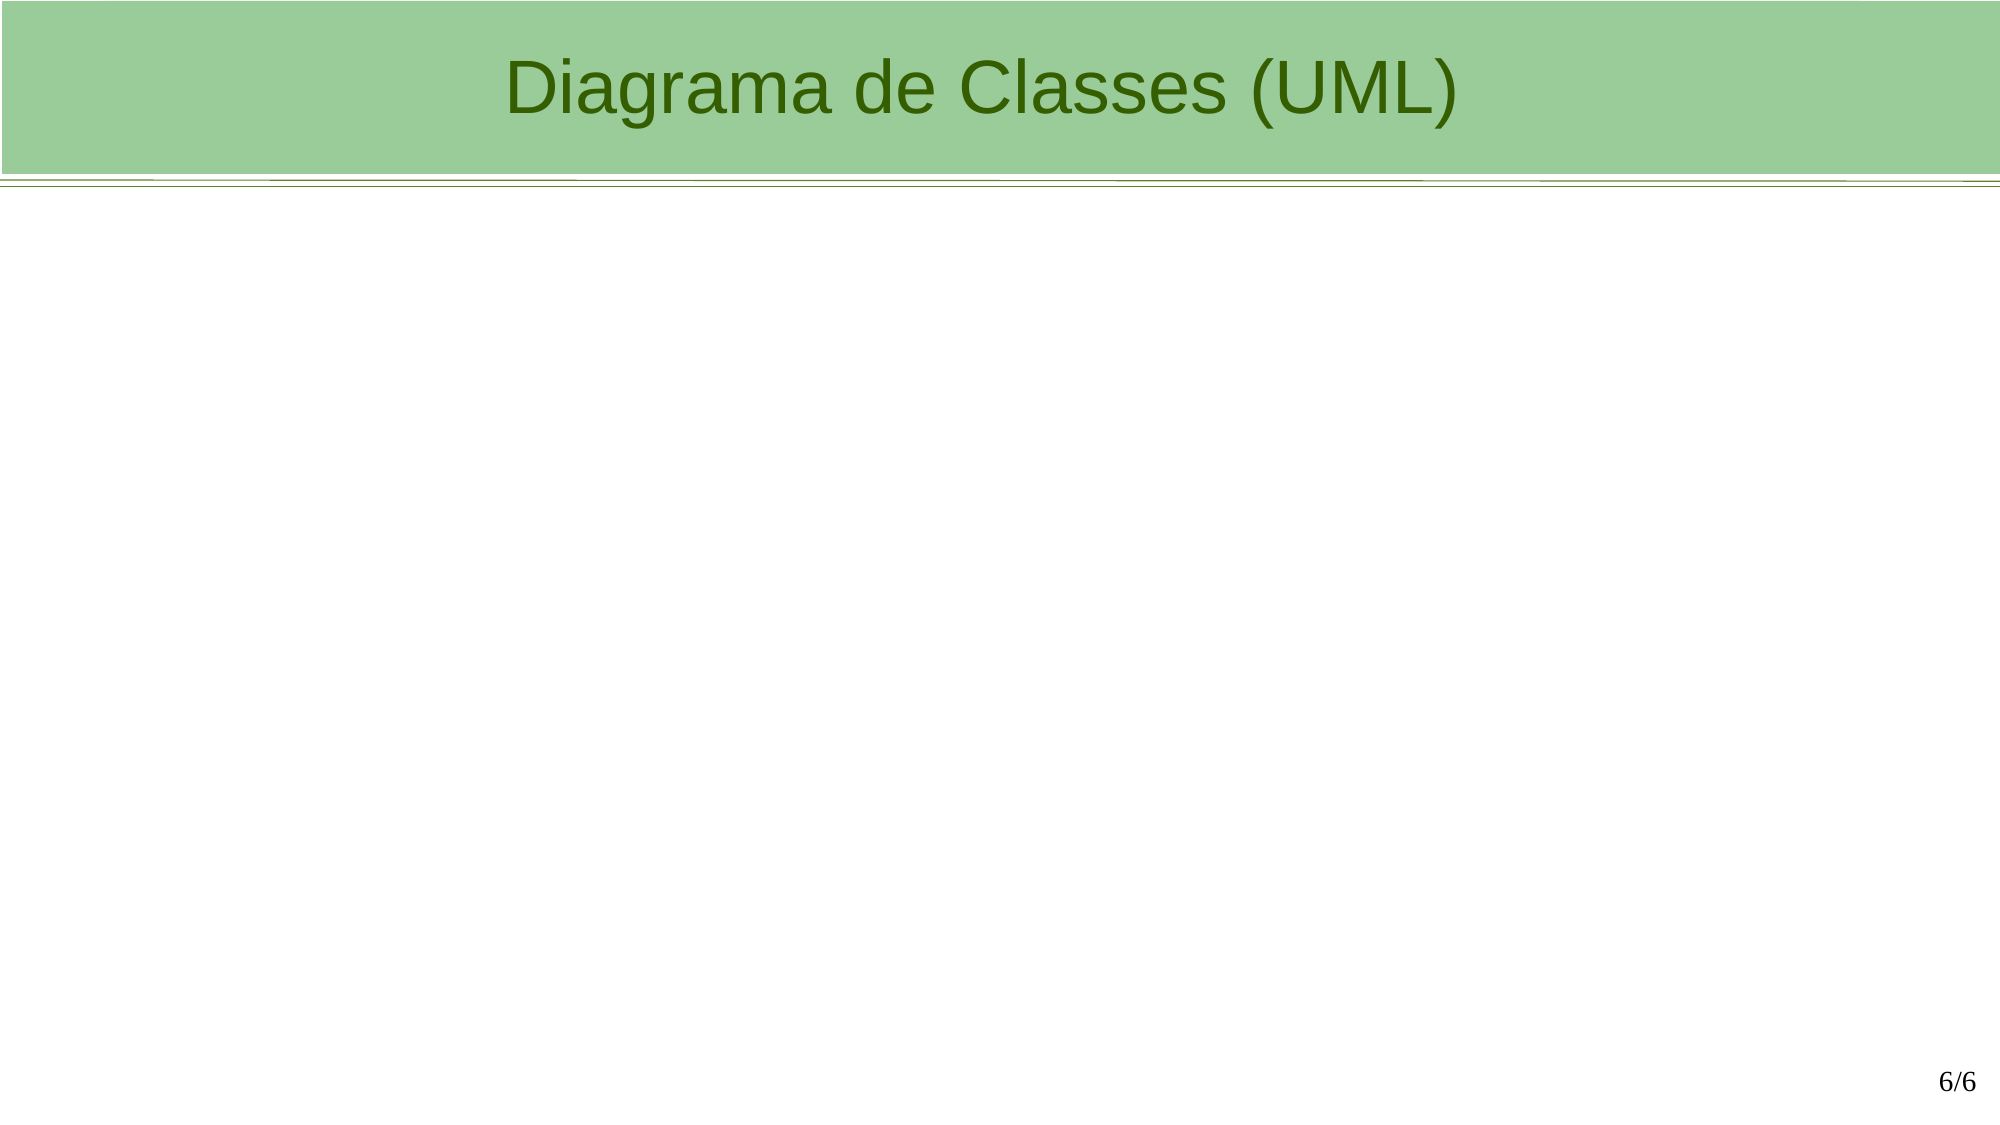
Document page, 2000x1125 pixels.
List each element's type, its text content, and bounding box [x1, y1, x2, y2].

title Diagrama de Classes (UML) [105, 0, 1861, 174]
